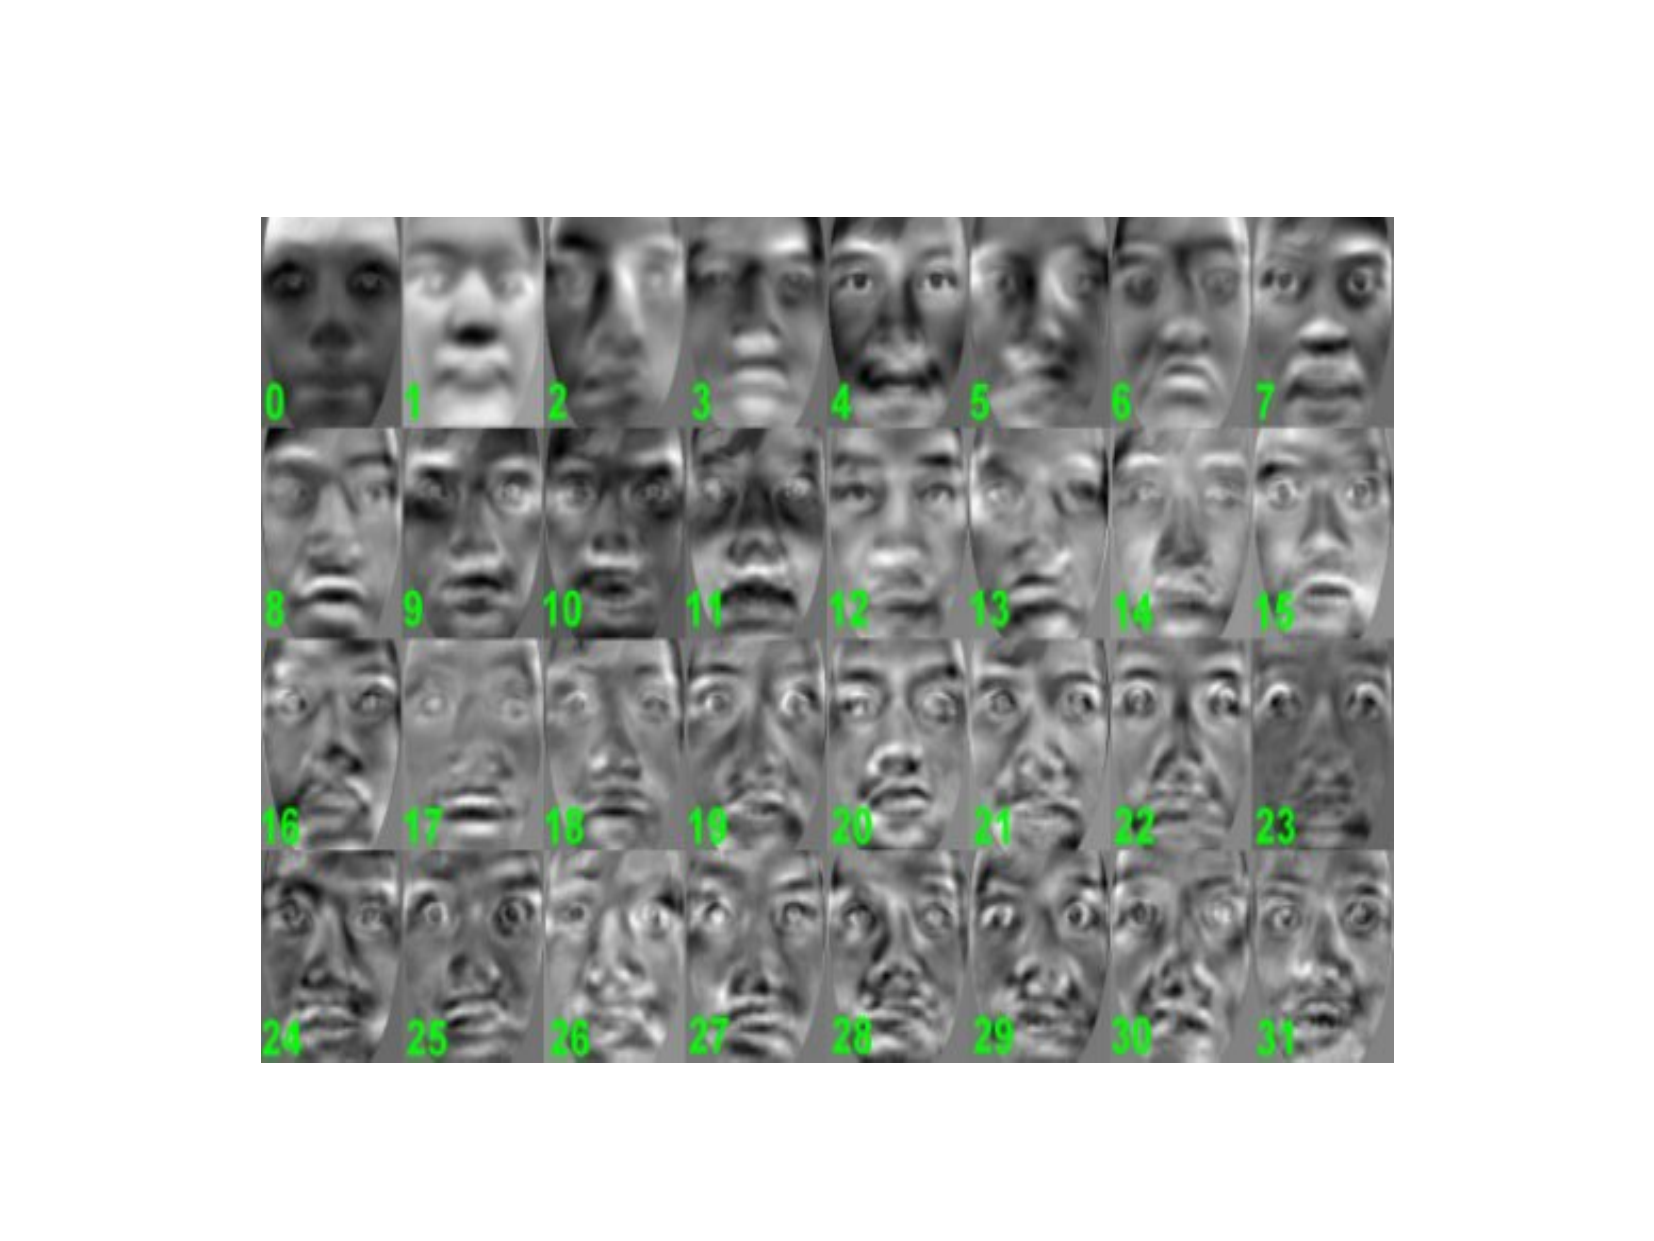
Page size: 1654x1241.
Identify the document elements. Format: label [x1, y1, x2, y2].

picture [261, 217, 1394, 1063]
